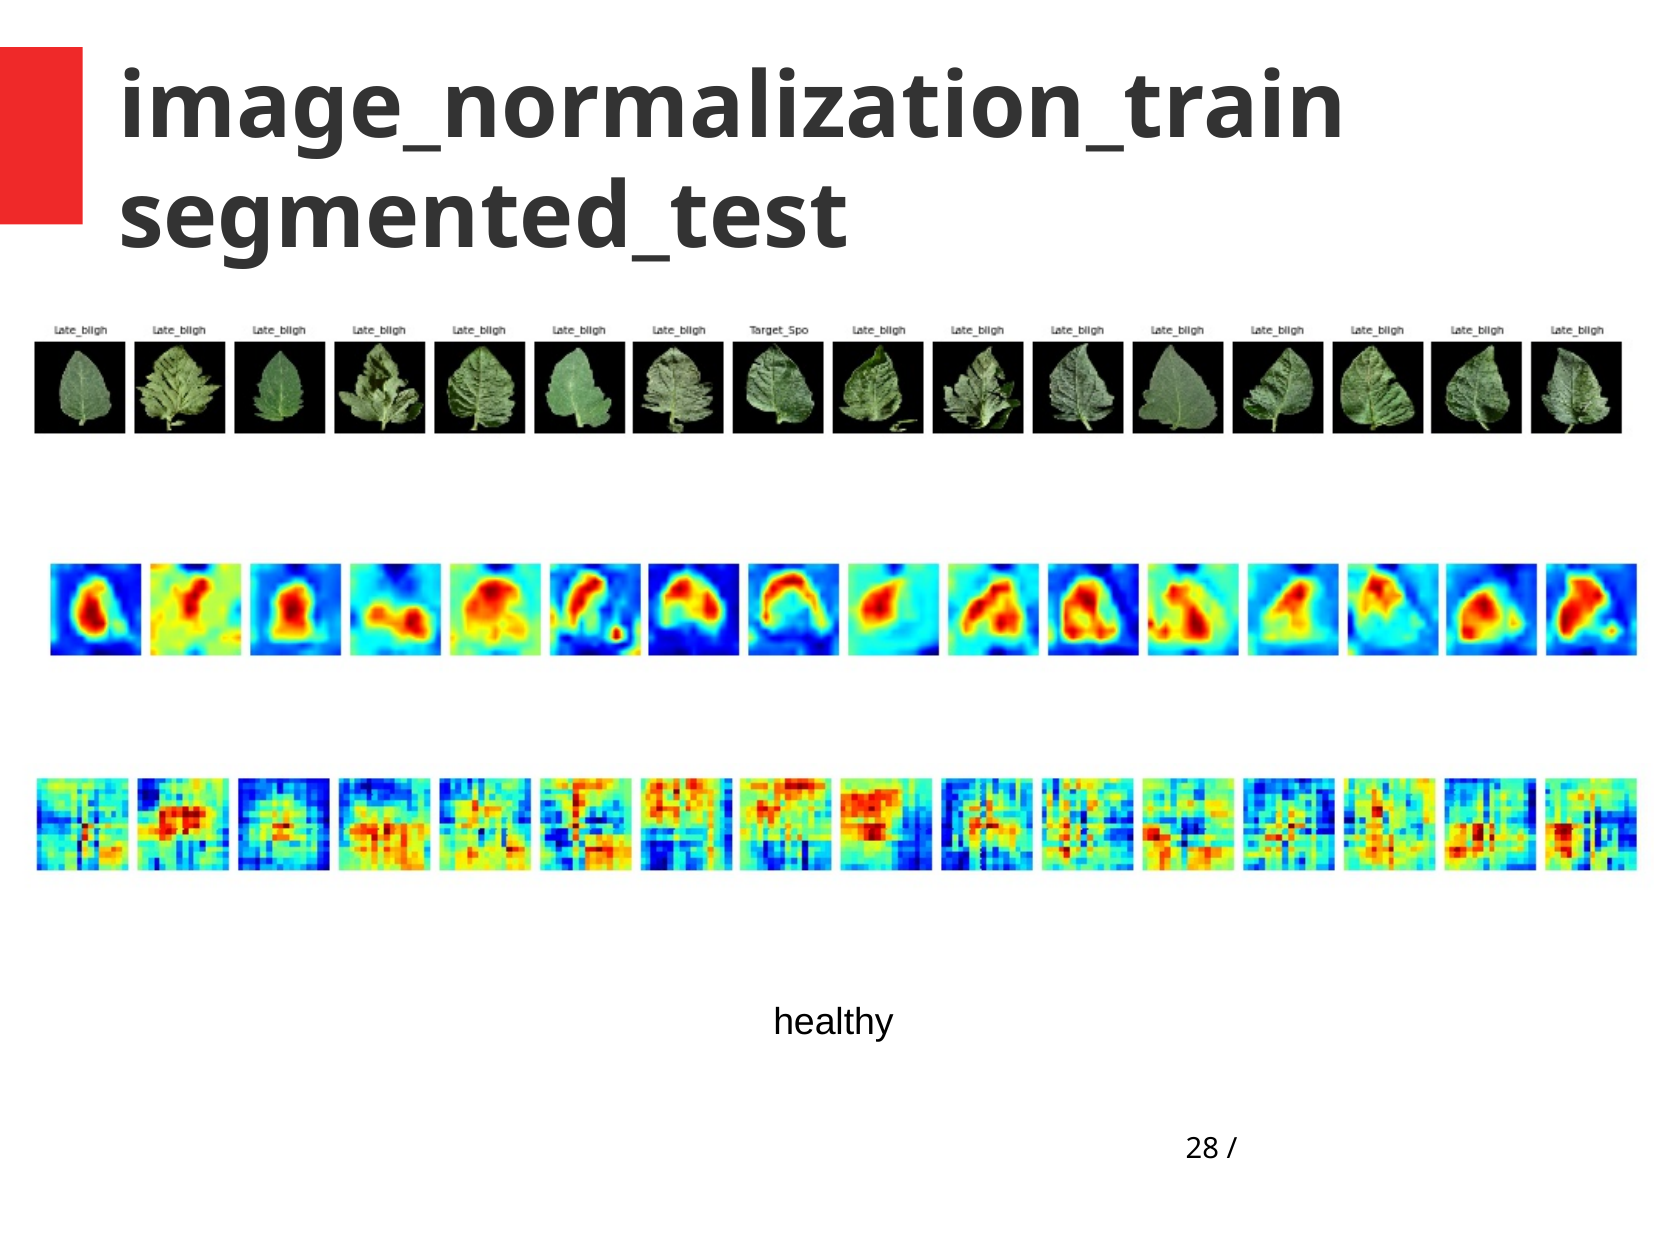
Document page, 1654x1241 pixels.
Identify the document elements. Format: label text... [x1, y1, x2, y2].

text_box healthy [758, 993, 909, 1051]
picture [0, 547, 1654, 693]
text_box / [1185, 1129, 1571, 1216]
picture [0, 314, 1639, 471]
title image_normalization_train segmented_test [118, 45, 1571, 260]
picture [0, 763, 1654, 908]
